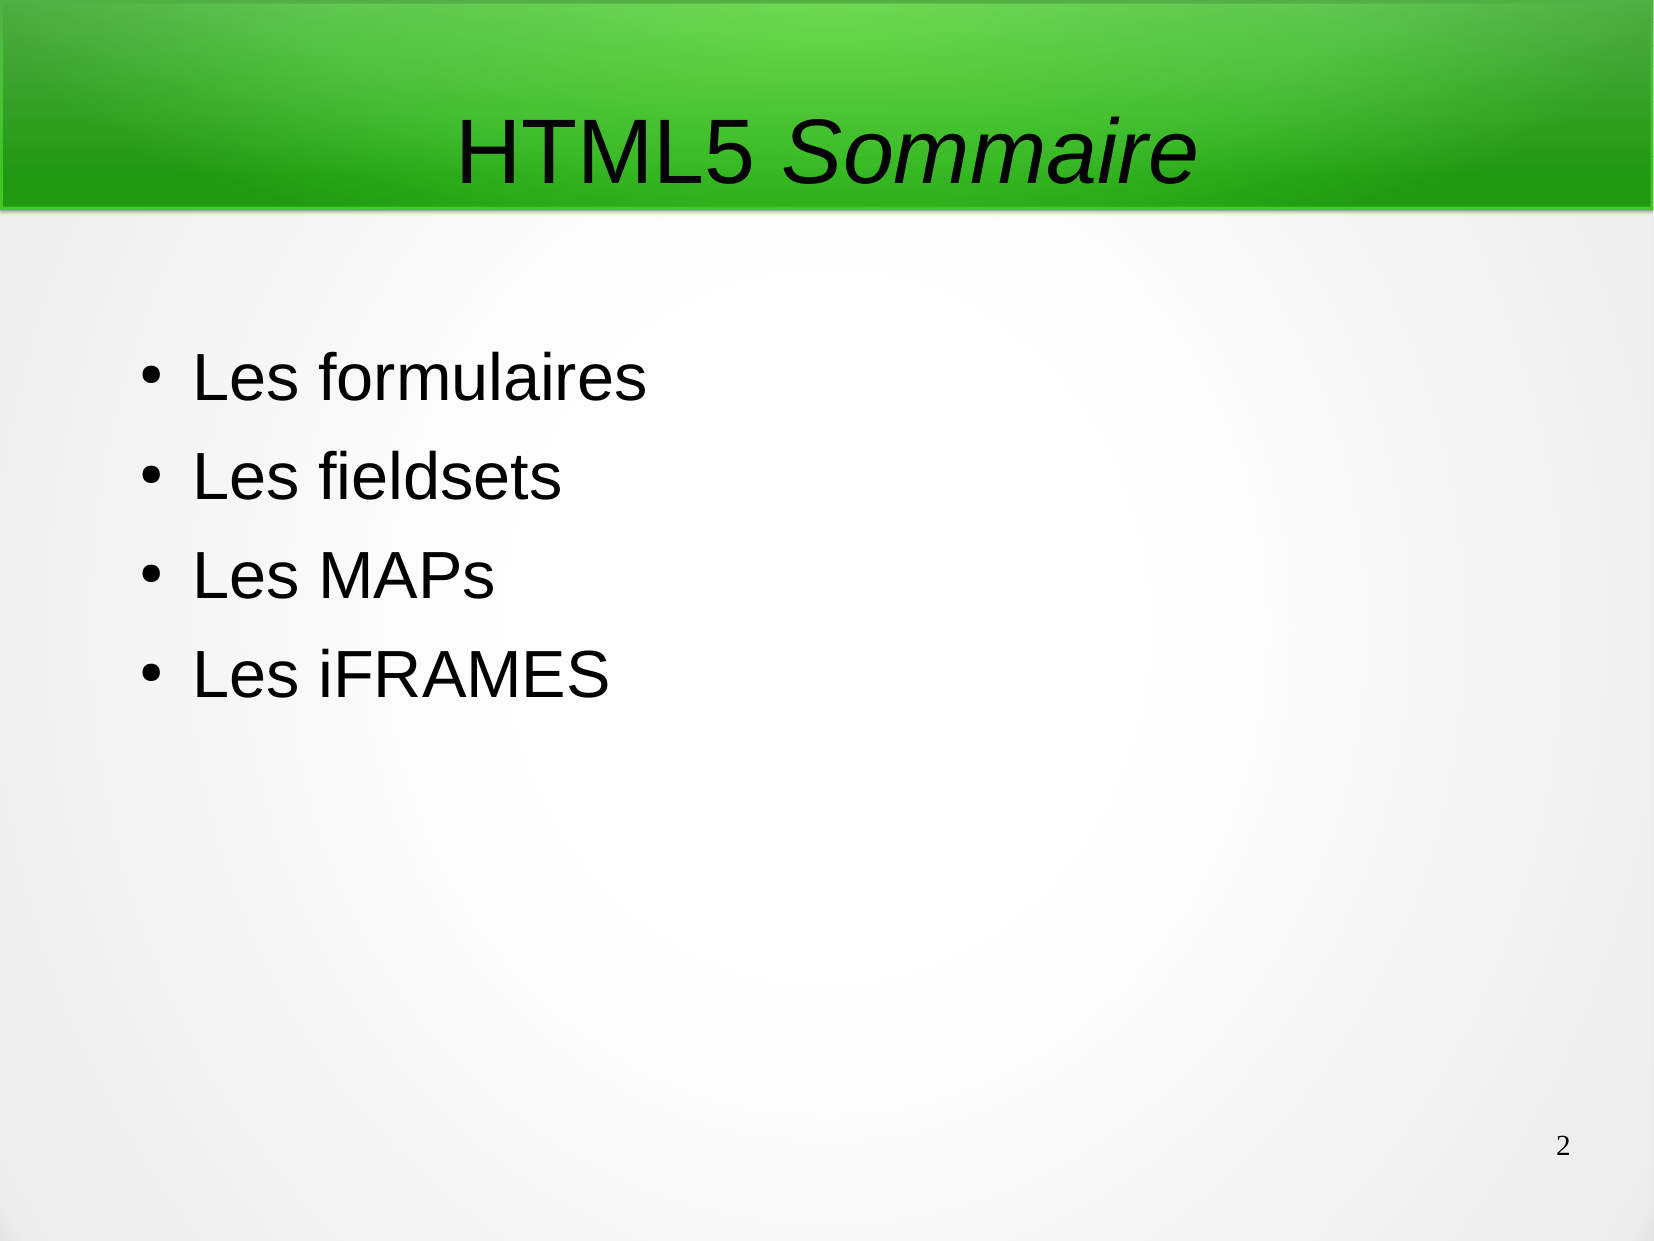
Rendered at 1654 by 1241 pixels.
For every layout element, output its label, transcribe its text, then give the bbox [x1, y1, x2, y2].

list Les formulaires Les fieldsets Les MAPs Les iFRAMES [121, 344, 1534, 1127]
title HTML5 Sommaire [121, 101, 1534, 312]
